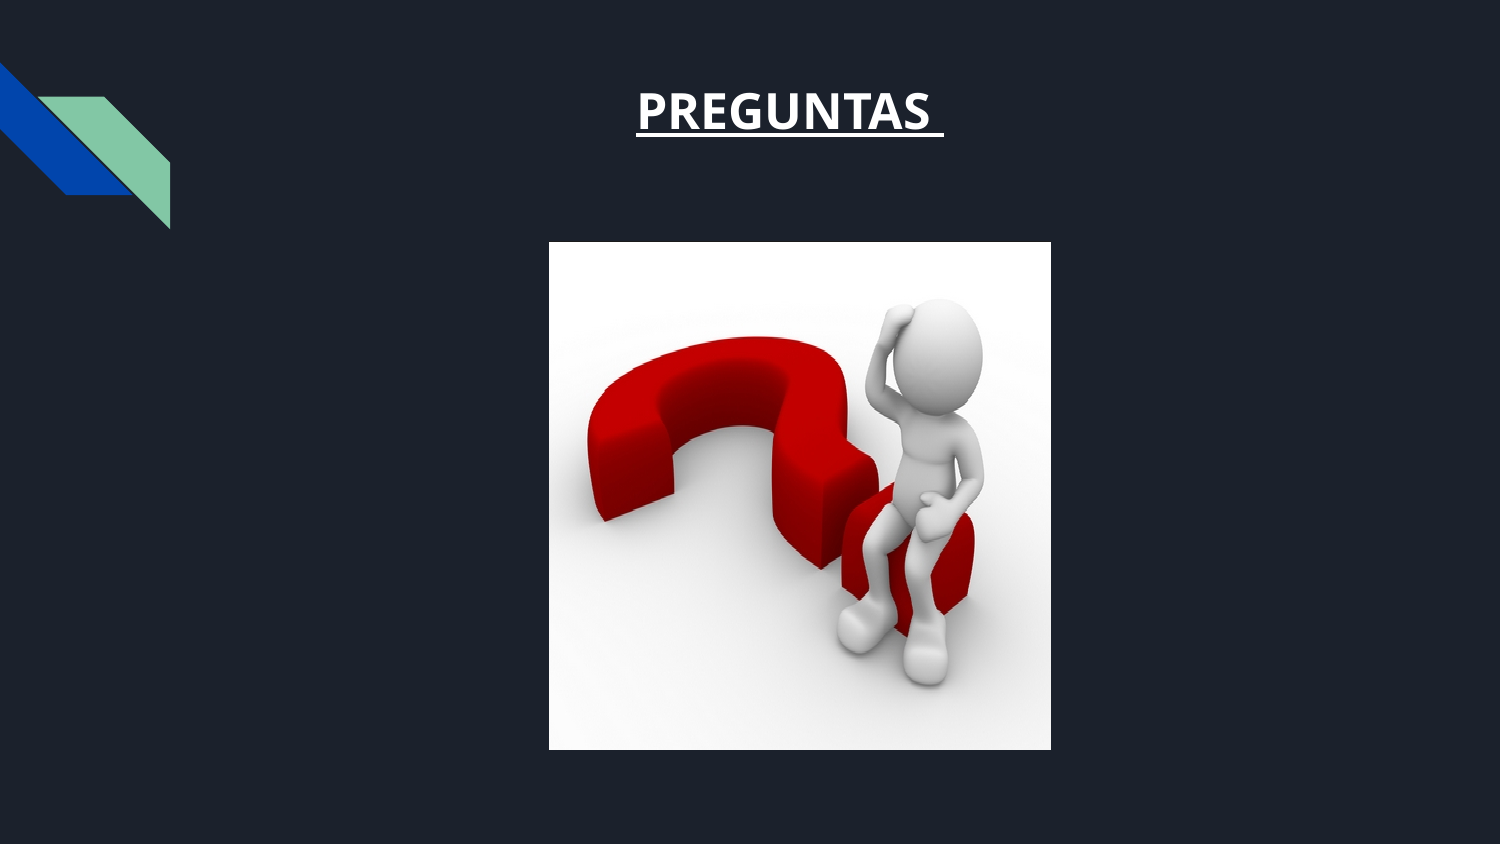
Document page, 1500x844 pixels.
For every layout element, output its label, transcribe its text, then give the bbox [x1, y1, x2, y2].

title PREGUNTAS [212, 64, 1368, 215]
picture [549, 241, 1051, 750]
